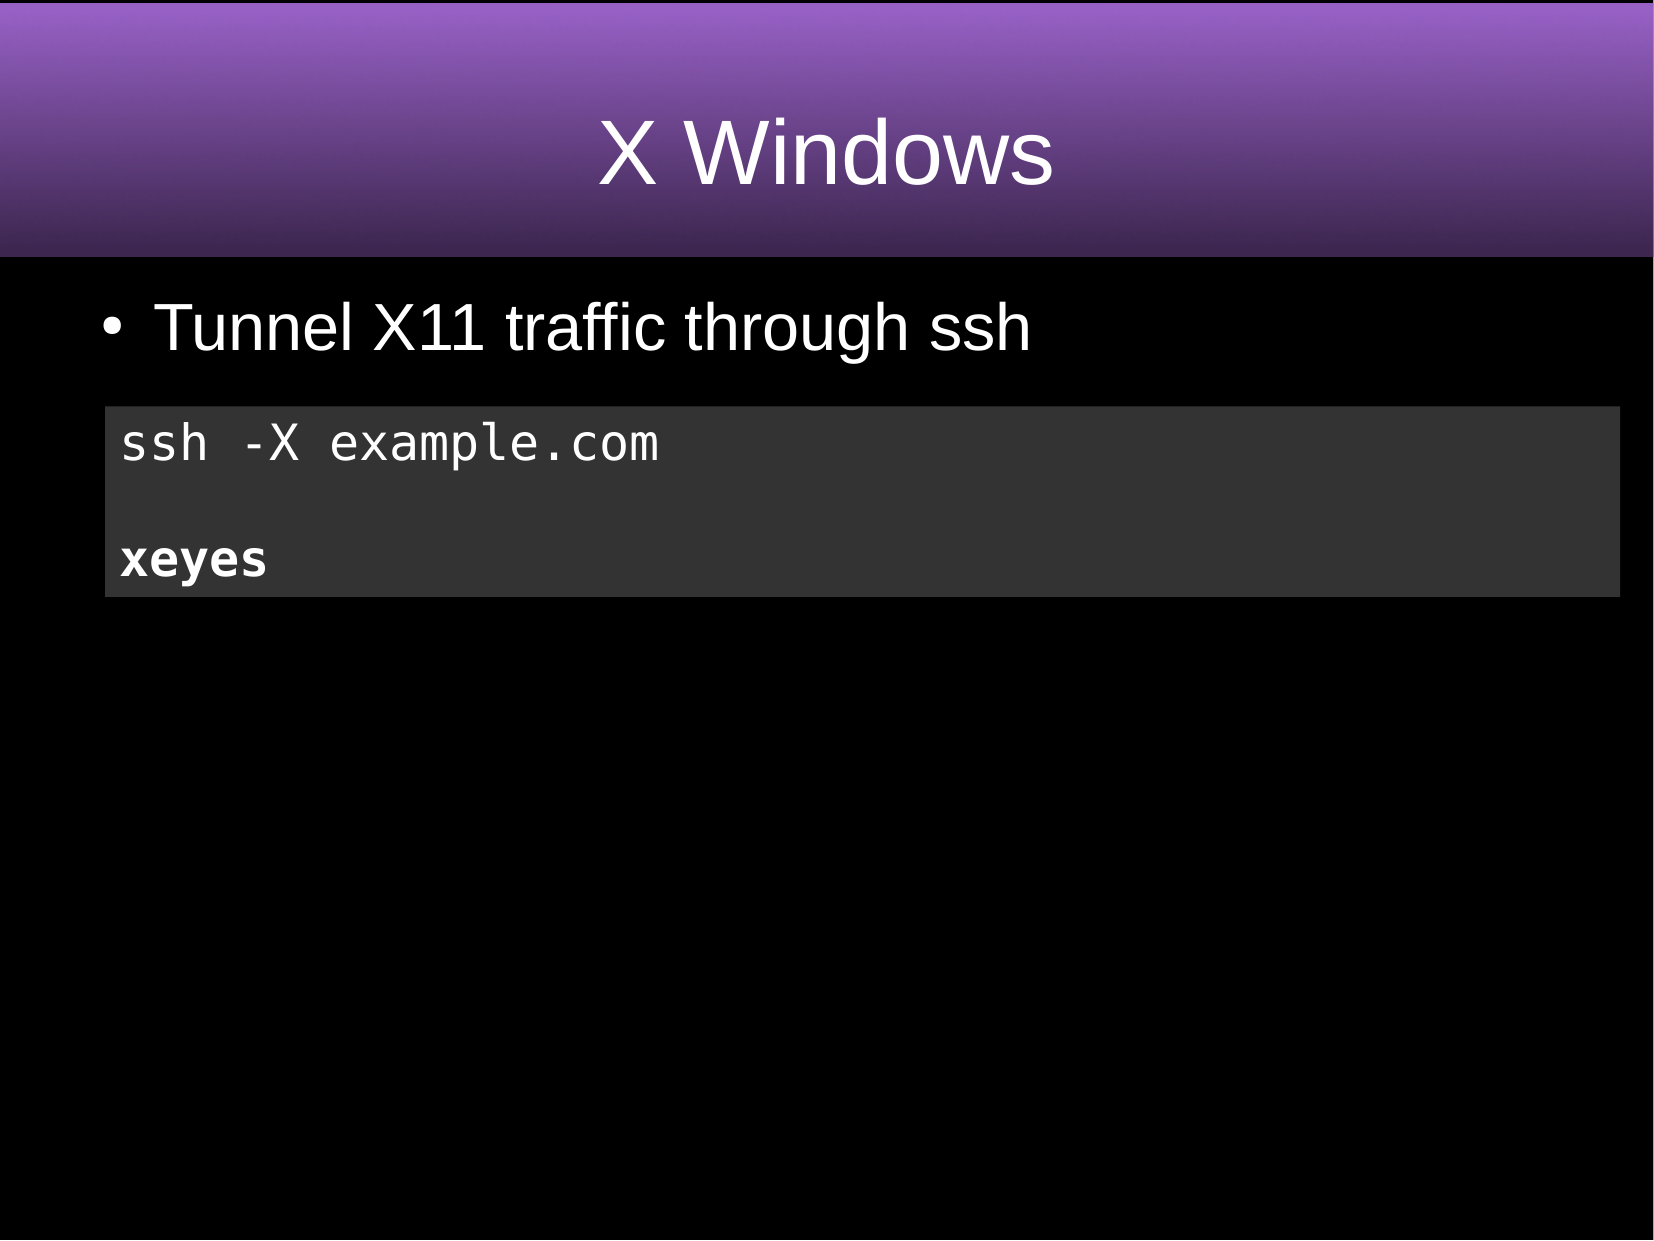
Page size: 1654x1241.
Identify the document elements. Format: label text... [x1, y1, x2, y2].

title X Windows [82, 49, 1571, 257]
text_box ssh -X example.com xeyes [105, 406, 1621, 597]
picture [0, 3, 1654, 257]
list Tunnel X11 traffic through ssh [82, 290, 1571, 1130]
